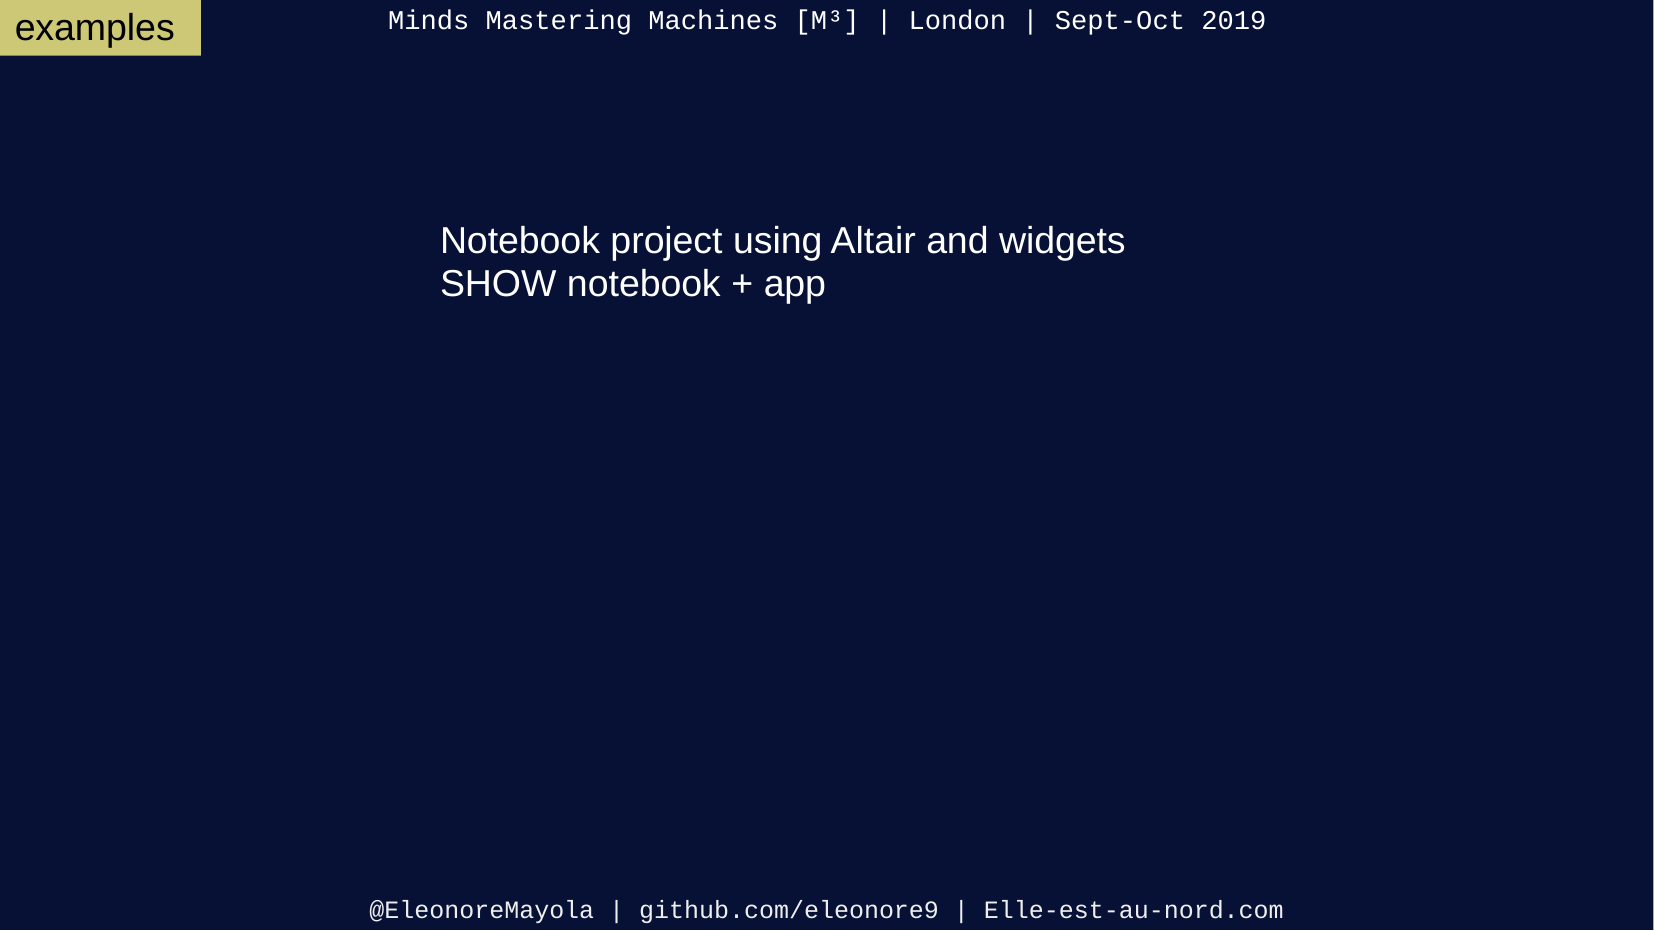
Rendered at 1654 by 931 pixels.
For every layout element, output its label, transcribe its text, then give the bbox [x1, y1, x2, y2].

text_box @EleonoreMayola | github.com/eleonore9 | Elle-est-au-nord.com [295, 862, 1359, 931]
text_box Minds Mastering Machines [M³] | London | Sept-Oct 2019 [265, 0, 1388, 60]
text_box Notebook project using Altair and widgets SHOW notebook + app [425, 212, 1170, 312]
text_box examples [0, 0, 201, 56]
